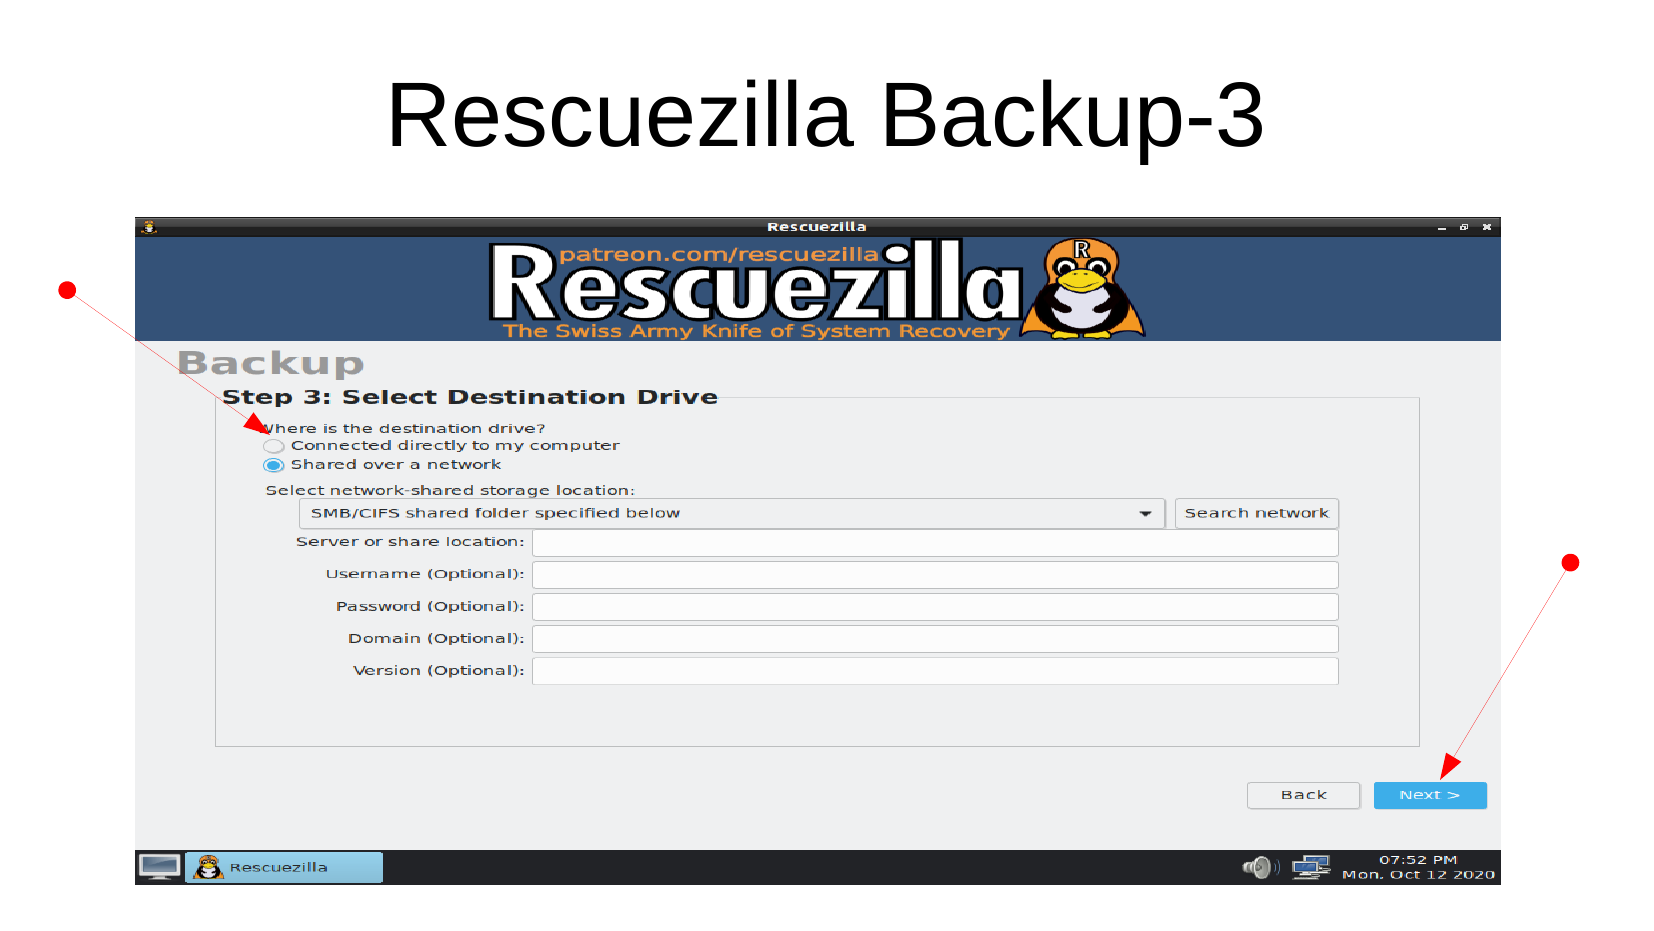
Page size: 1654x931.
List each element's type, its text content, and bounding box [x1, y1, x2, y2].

picture [135, 217, 1501, 886]
title Rescuezilla Backup-3 [82, 37, 1571, 193]
